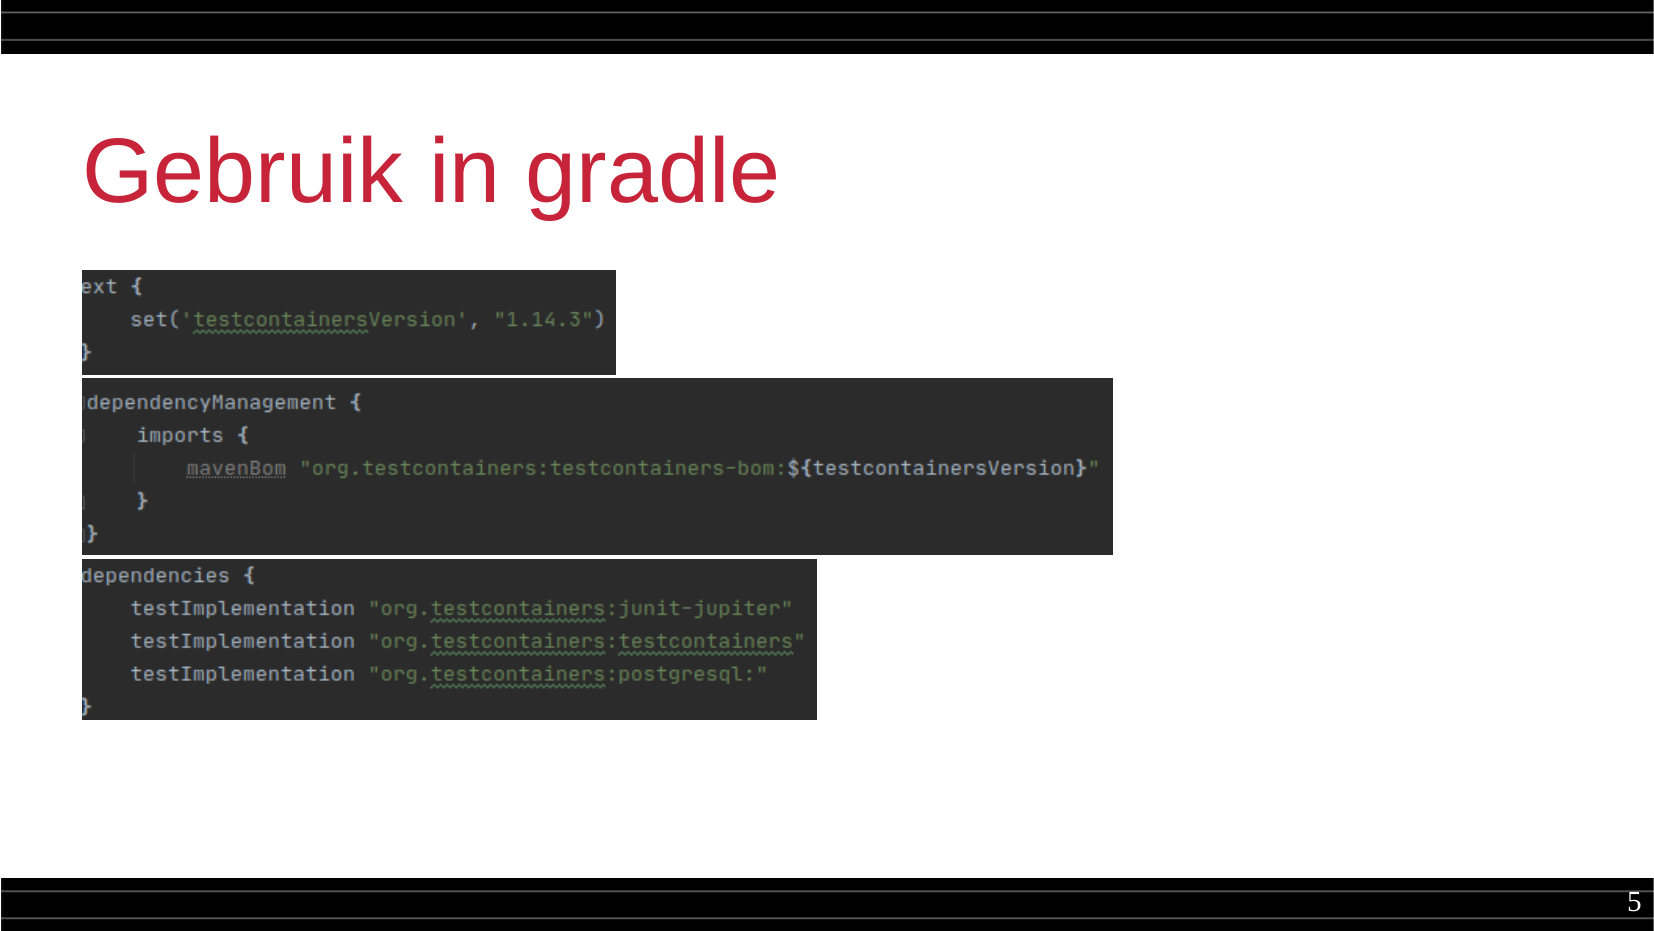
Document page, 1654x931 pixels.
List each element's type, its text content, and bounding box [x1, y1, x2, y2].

picture [82, 270, 616, 376]
picture [1, 0, 1654, 54]
title Gebruik in gradle [82, 92, 1571, 249]
picture [1, 878, 1654, 931]
picture [82, 378, 1113, 556]
picture [82, 559, 817, 721]
